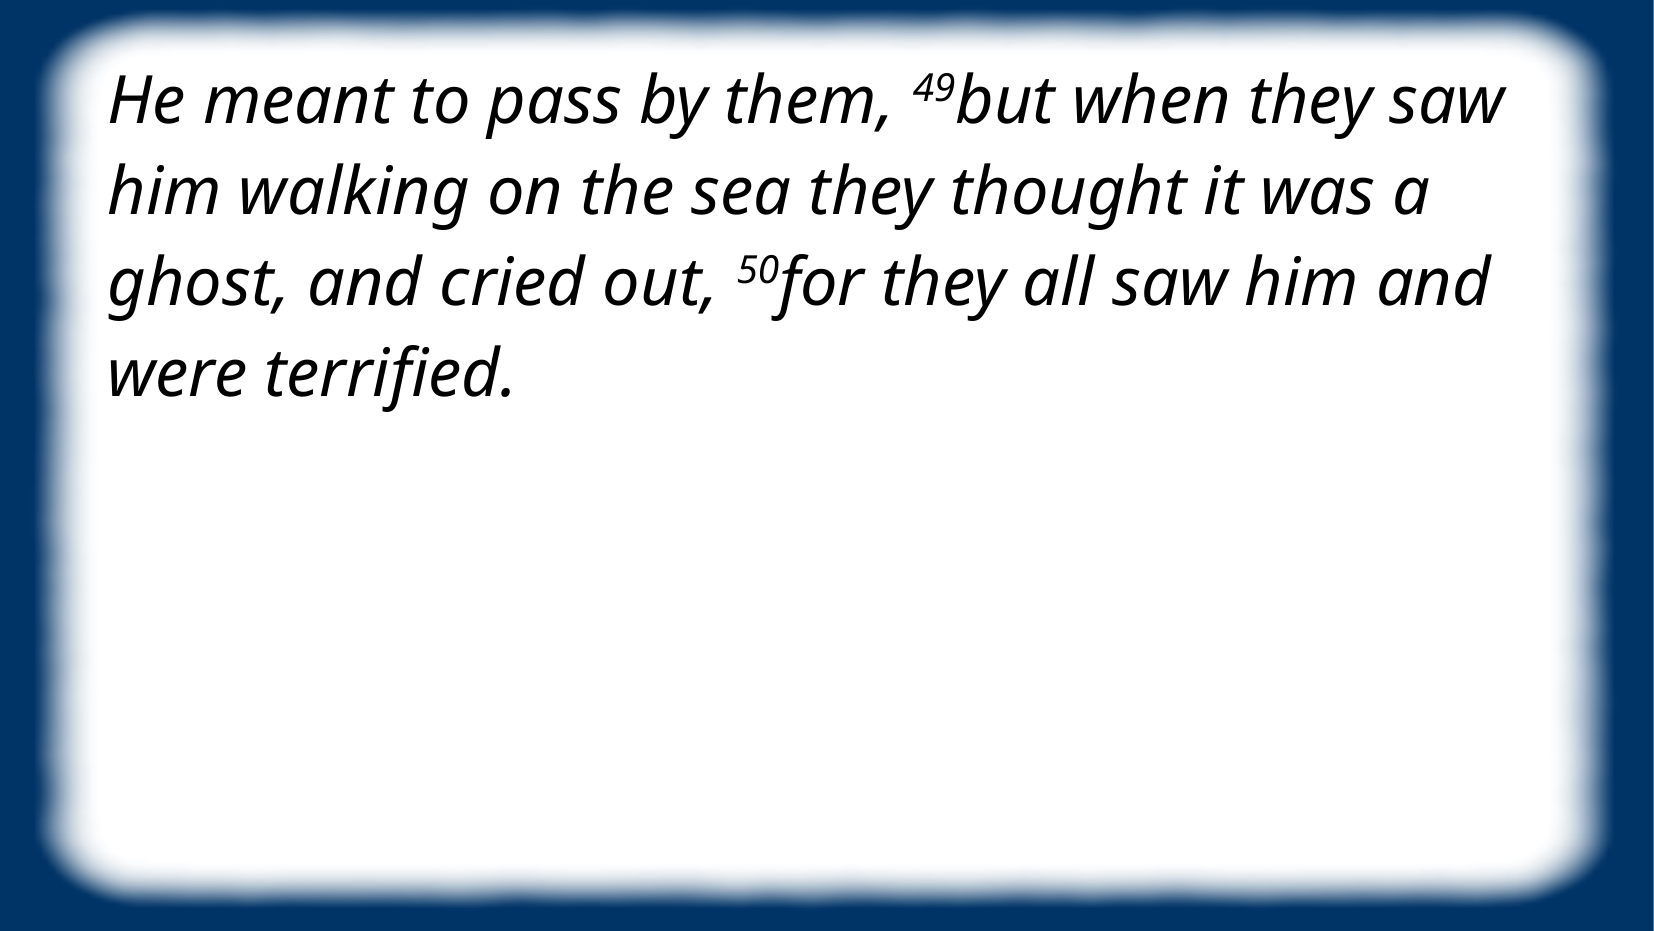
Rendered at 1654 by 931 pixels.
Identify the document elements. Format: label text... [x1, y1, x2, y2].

text_box He meant to pass by them, 49but when they saw him walking on the sea they thought it was a ghost, and cried out, 50for they all saw him and were terrified. [92, 45, 1561, 436]
picture [0, 0, 1654, 931]
